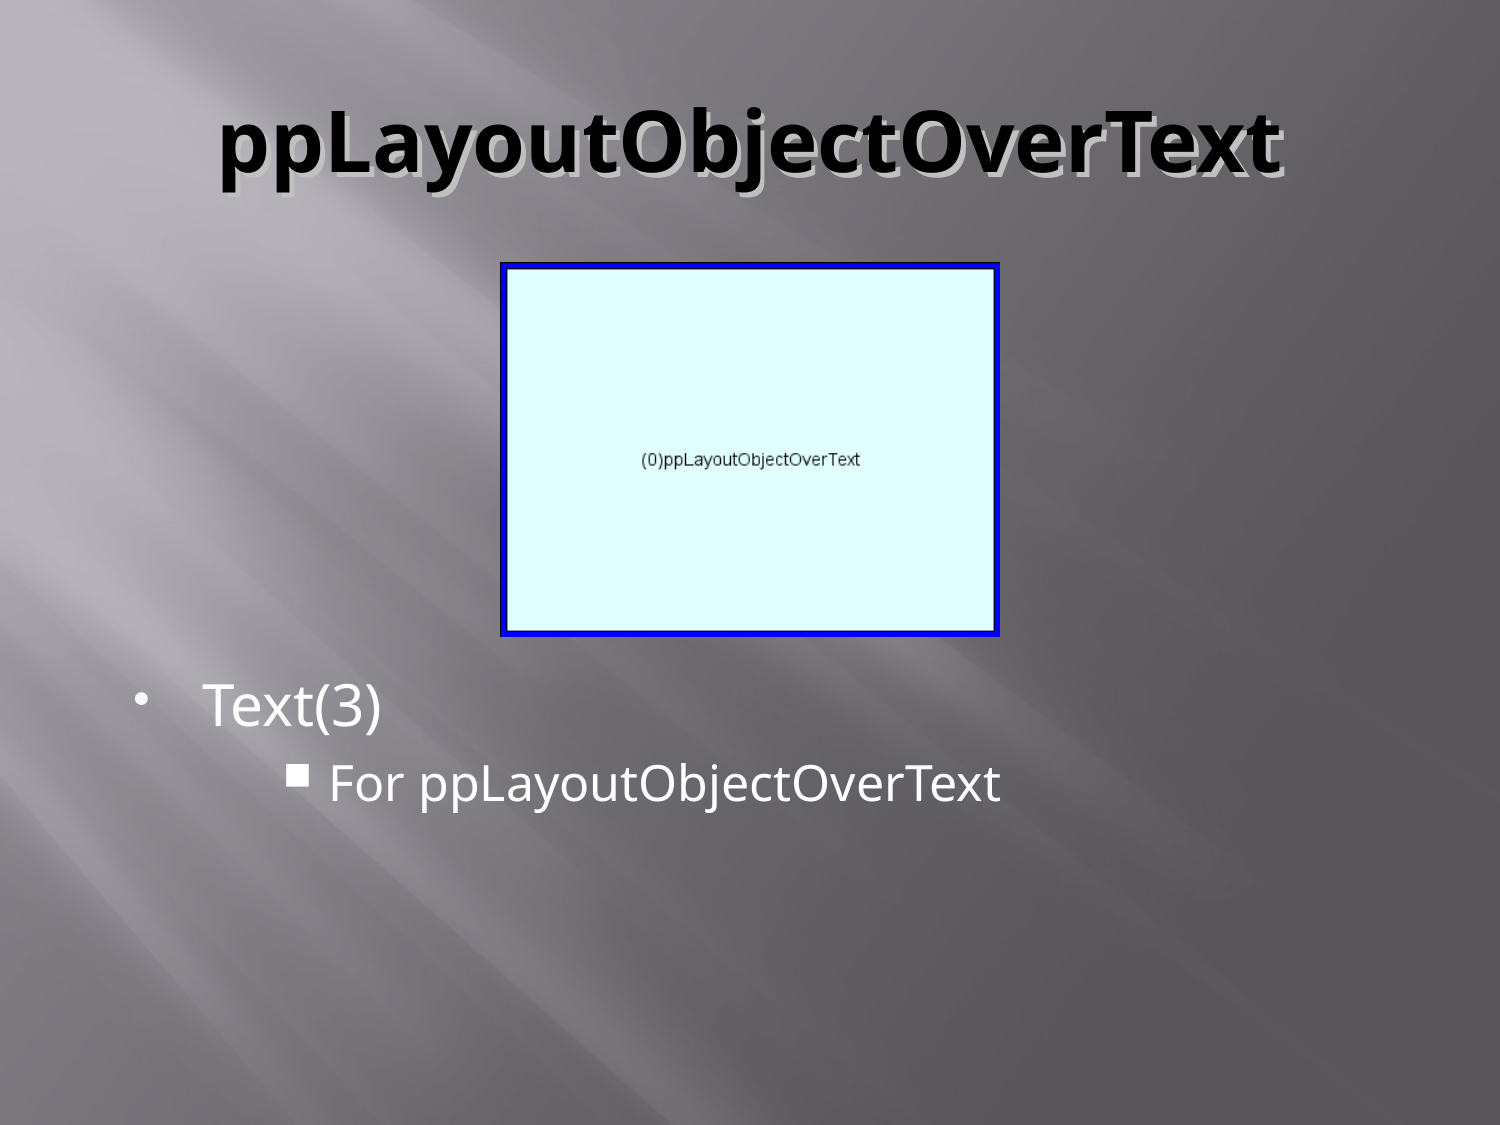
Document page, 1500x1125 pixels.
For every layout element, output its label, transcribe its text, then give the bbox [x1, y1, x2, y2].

list Text(3) For ppLayoutObjectOverText [75, 661, 1426, 1035]
title ppLayoutObjectOverText [75, 45, 1426, 233]
picture [500, 262, 1000, 637]
